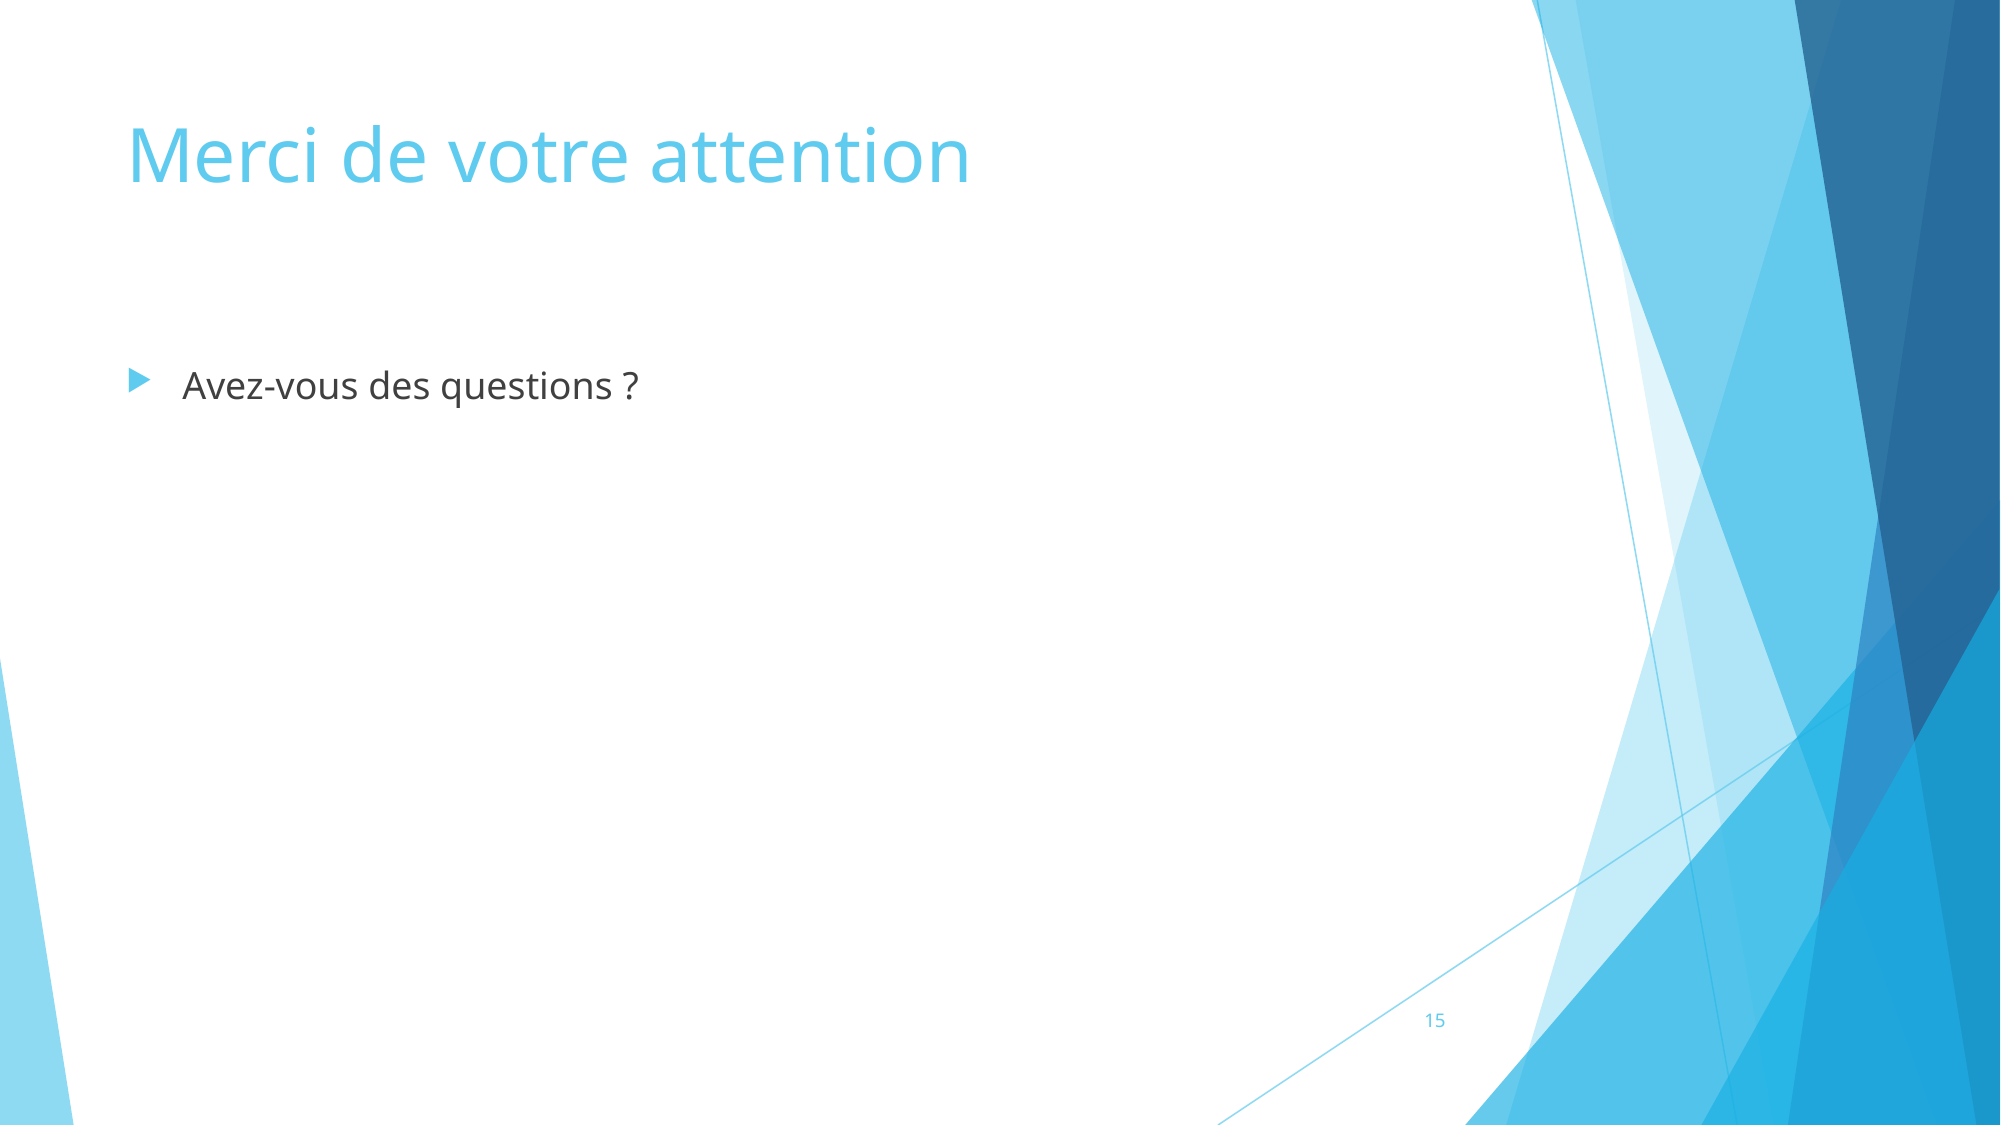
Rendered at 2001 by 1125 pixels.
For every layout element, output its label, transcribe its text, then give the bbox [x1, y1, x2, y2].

text_box ‹#› [1409, 991, 1522, 1051]
title Merci de votre attention [111, 99, 1522, 317]
list Avez-vous des questions ? [111, 354, 1522, 992]
